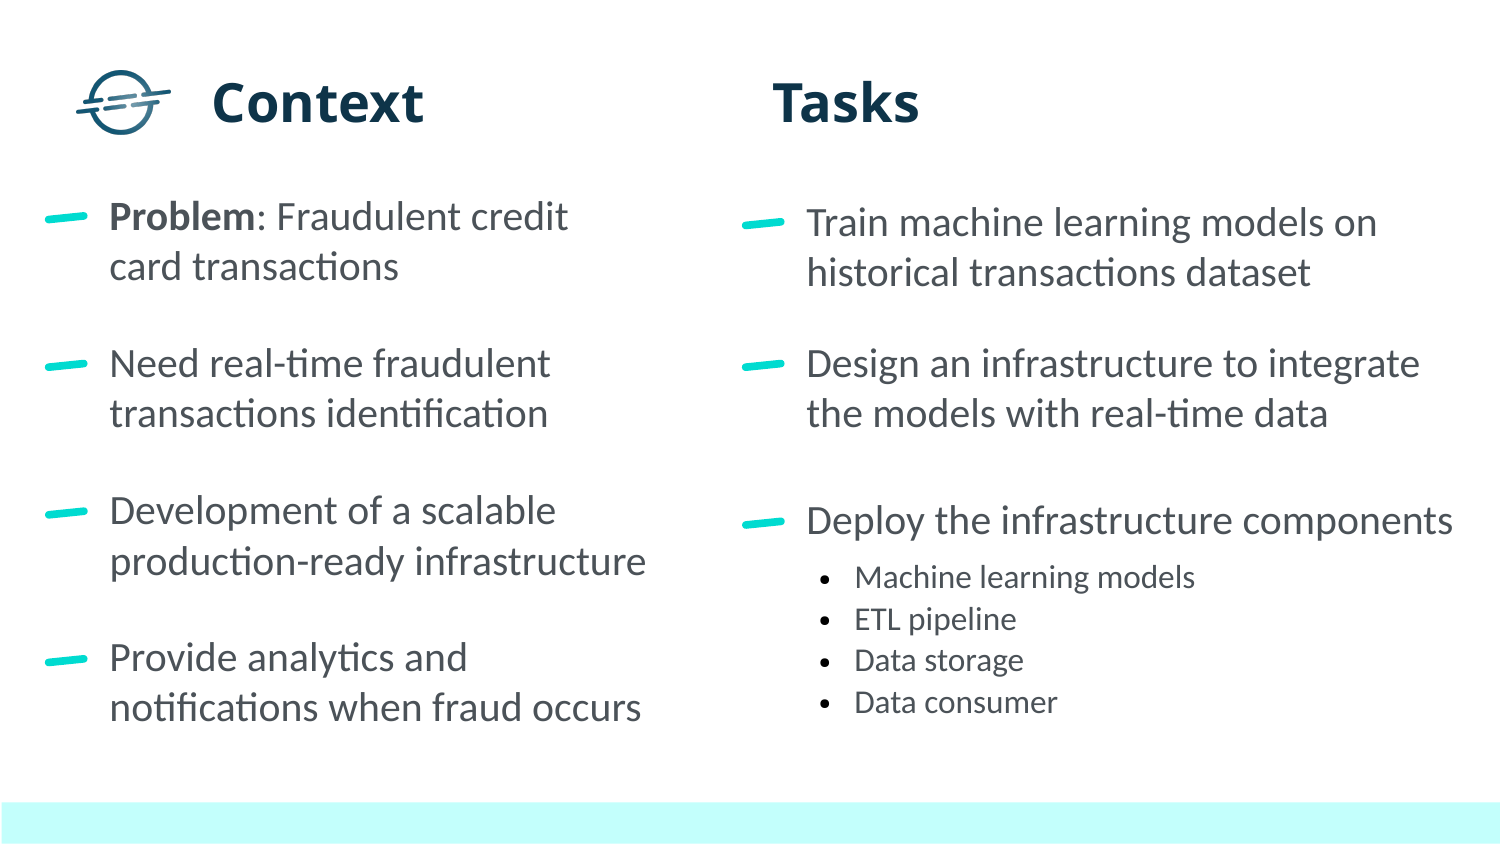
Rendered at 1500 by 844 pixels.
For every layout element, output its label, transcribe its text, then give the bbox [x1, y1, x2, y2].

picture [76, 70, 171, 135]
text_box [45, 507, 88, 519]
text_box [44, 359, 88, 371]
text_box Machine learning models ETL pipeline Data storage Data consumer [804, 556, 1357, 730]
text_box [741, 218, 785, 230]
title Design an infrastructure to integrate the models with real-time data [791, 320, 1460, 449]
title Deploy the infrastructure components [791, 478, 1478, 570]
title Provide analytics and notifications when fraud occurs [94, 614, 701, 757]
title Tasks [757, 53, 1059, 155]
text_box [44, 655, 88, 667]
title Train machine learning models on historical transactions dataset [791, 180, 1442, 303]
text_box [1, 802, 1500, 844]
text_box [44, 212, 88, 224]
title Development of a scalable production-ready infrastructure [94, 468, 714, 599]
text_box [741, 359, 785, 371]
title Context [196, 53, 498, 155]
title Need real-time fraudulent transactions identification [94, 320, 714, 451]
title Problem: Fraudulent credit card transactions [94, 174, 660, 297]
text_box [742, 517, 785, 529]
